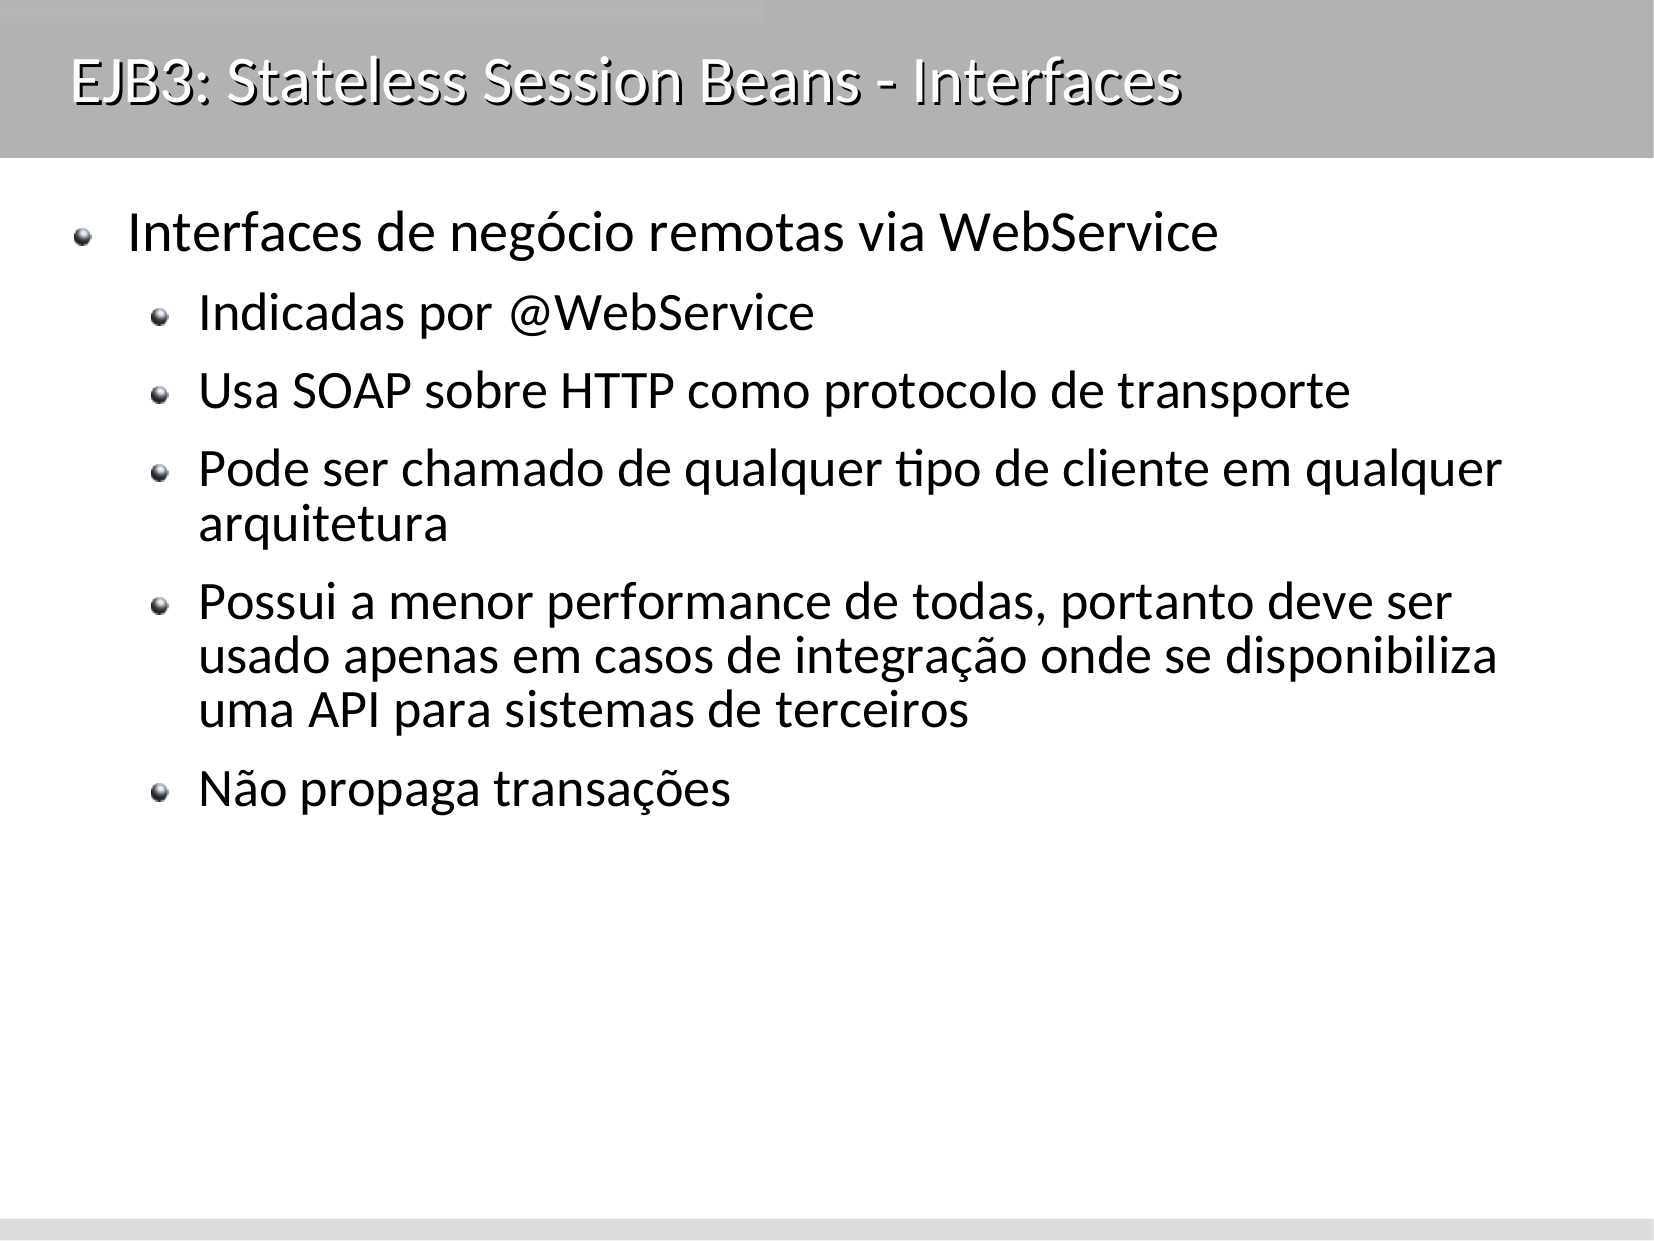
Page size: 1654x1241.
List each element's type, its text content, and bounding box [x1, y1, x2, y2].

title EJB3: Stateless Session Beans - Interfaces [70, 11, 1536, 160]
list Interfaces de negócio remotas via WebService Indicadas por @WebService Usa SOAP sobre HTTP como protocolo de transporte Pode ser chamado de qualquer tipo de cliente em qualquer arquitetura Possui a menor performance de todas, portanto deve ser usado apenas em casos de integração onde se disponibiliza uma API para sistemas de terceiros Não propaga transações [56, 207, 1595, 1128]
